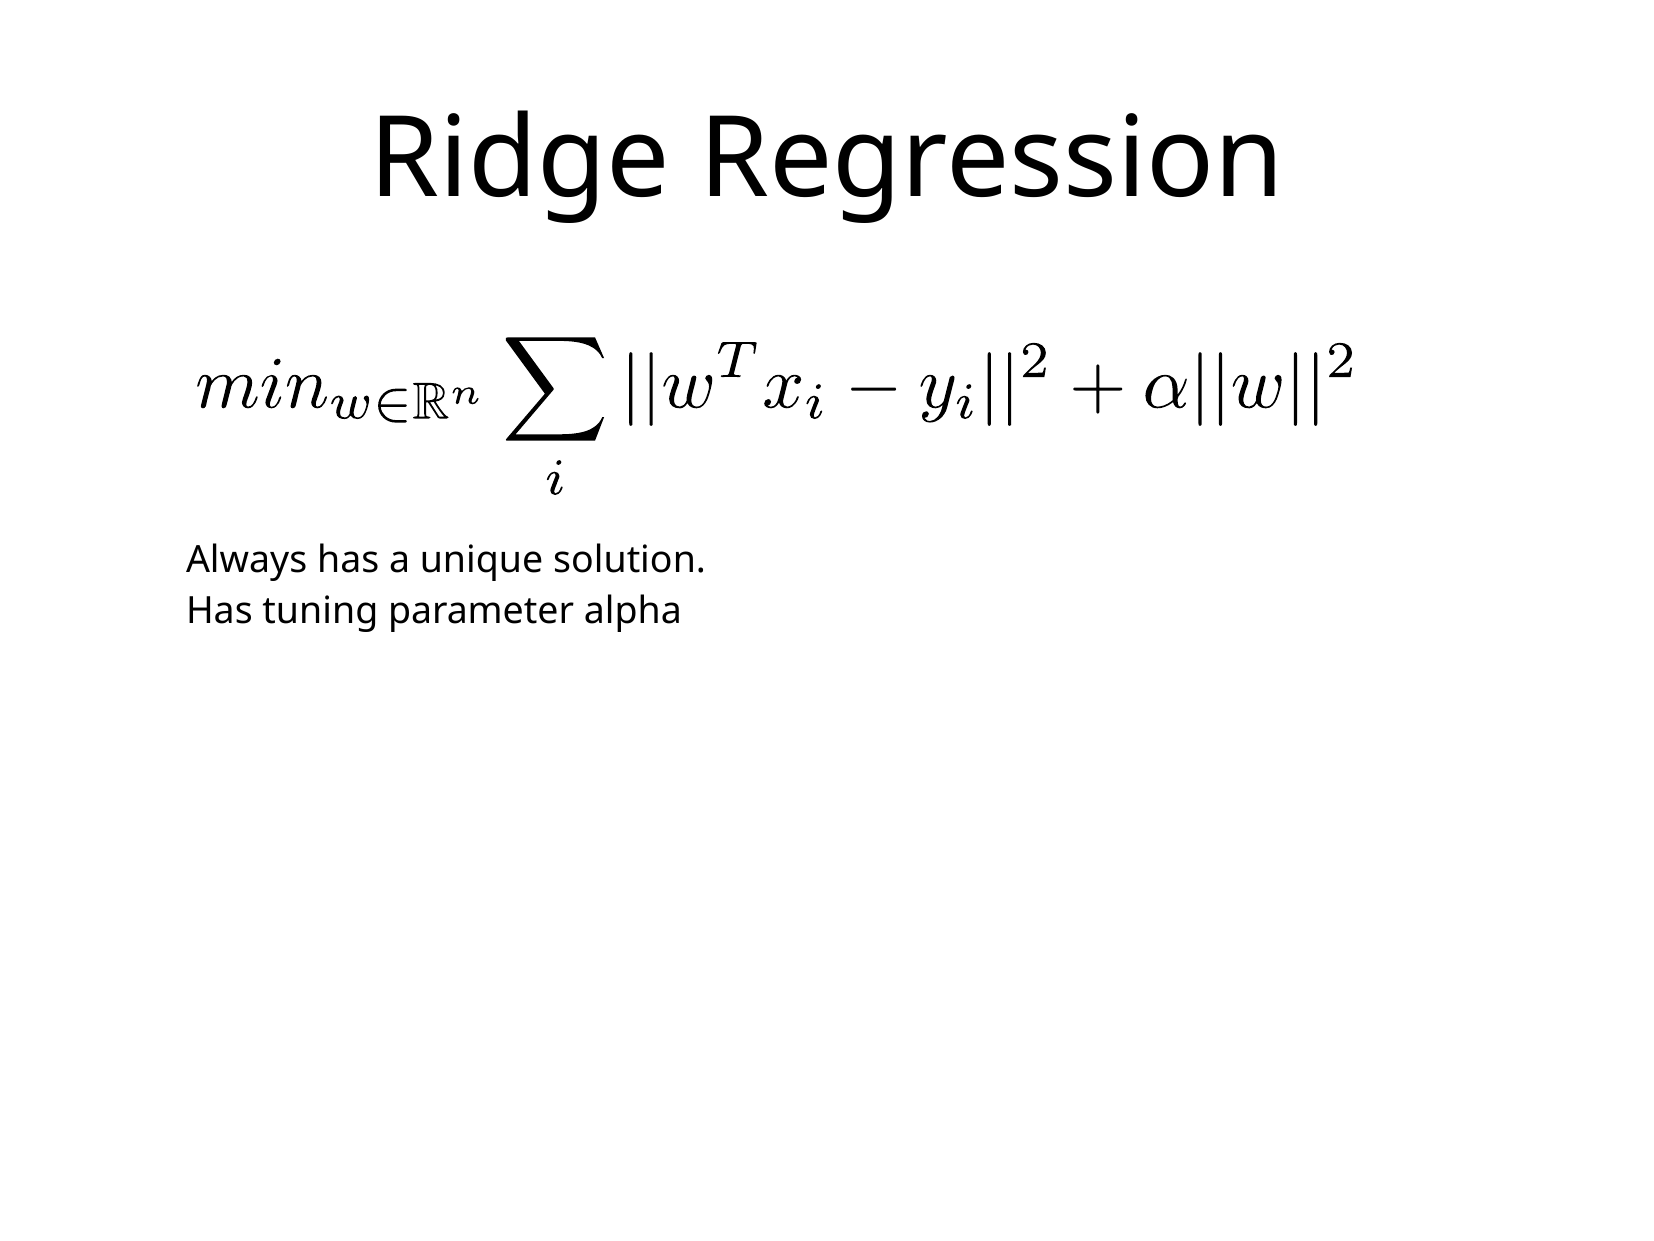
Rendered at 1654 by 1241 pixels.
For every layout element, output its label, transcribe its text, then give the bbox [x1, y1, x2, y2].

text_box [195, 330, 1356, 496]
text_box Always has a unique solution. Has tuning parameter alpha [171, 525, 1327, 654]
title Ridge Regression [82, 49, 1571, 257]
